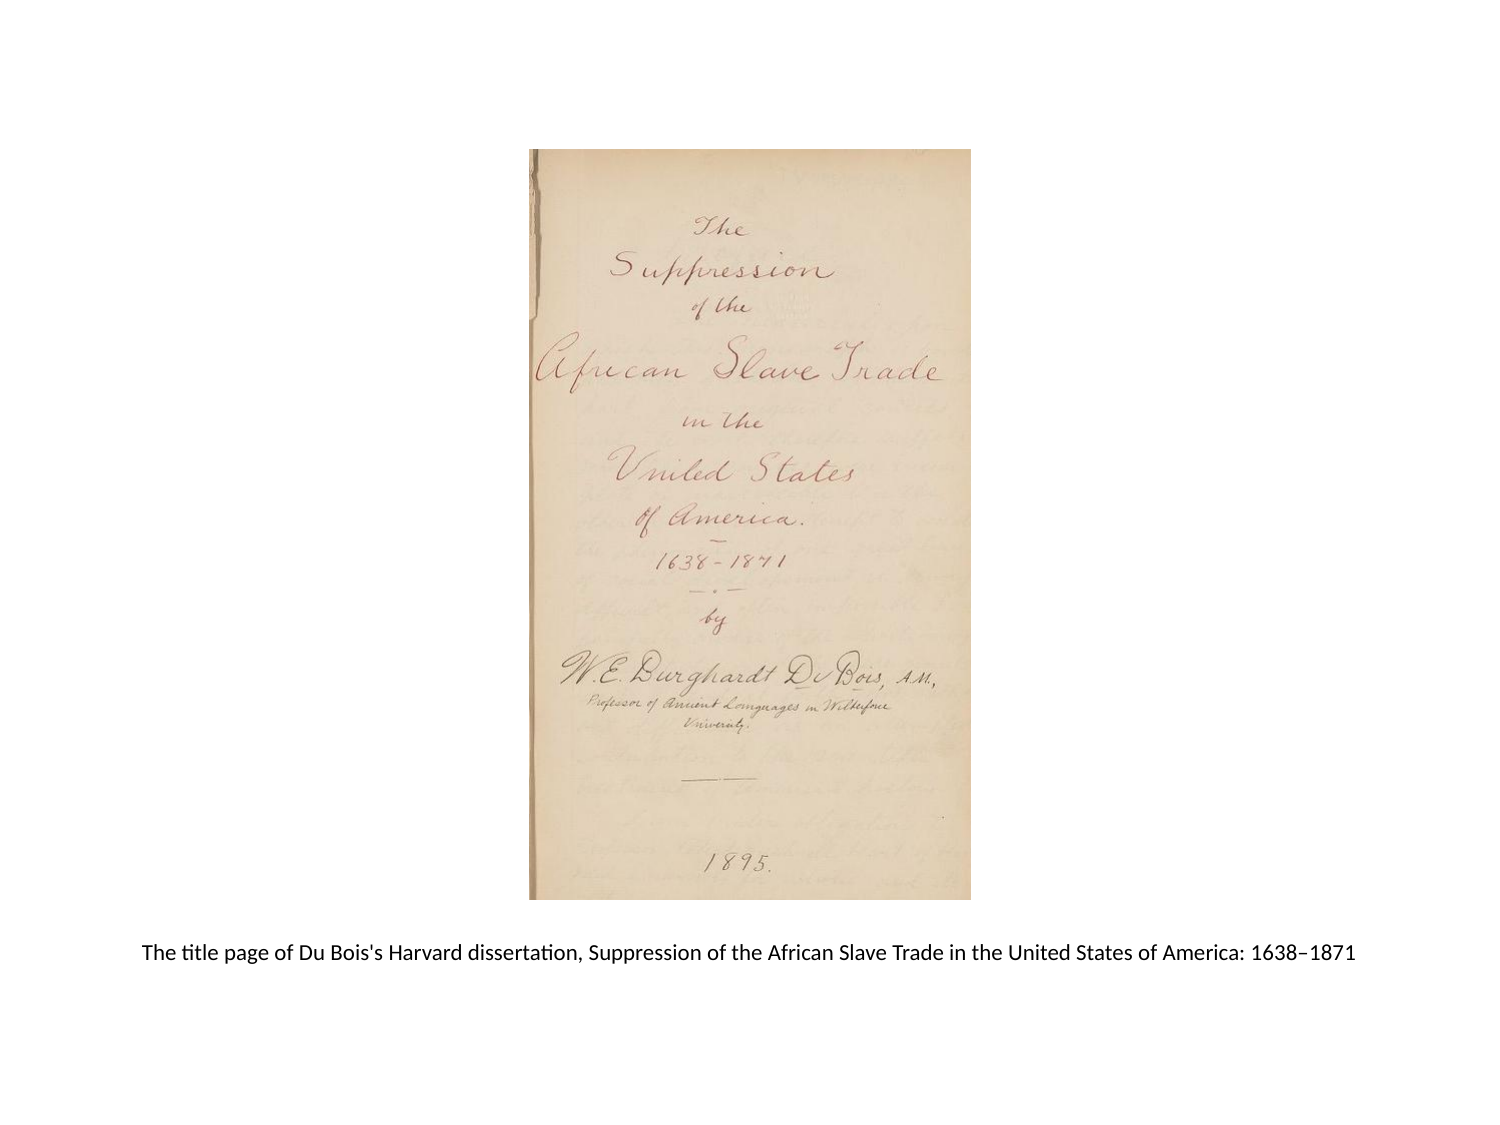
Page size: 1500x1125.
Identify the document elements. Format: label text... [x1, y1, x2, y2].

text_box The title page of Du Bois's Harvard dissertation, Suppression of the African Slave Trade in the United States of America: 1638–1871 [127, 930, 1373, 973]
picture [529, 149, 971, 900]
